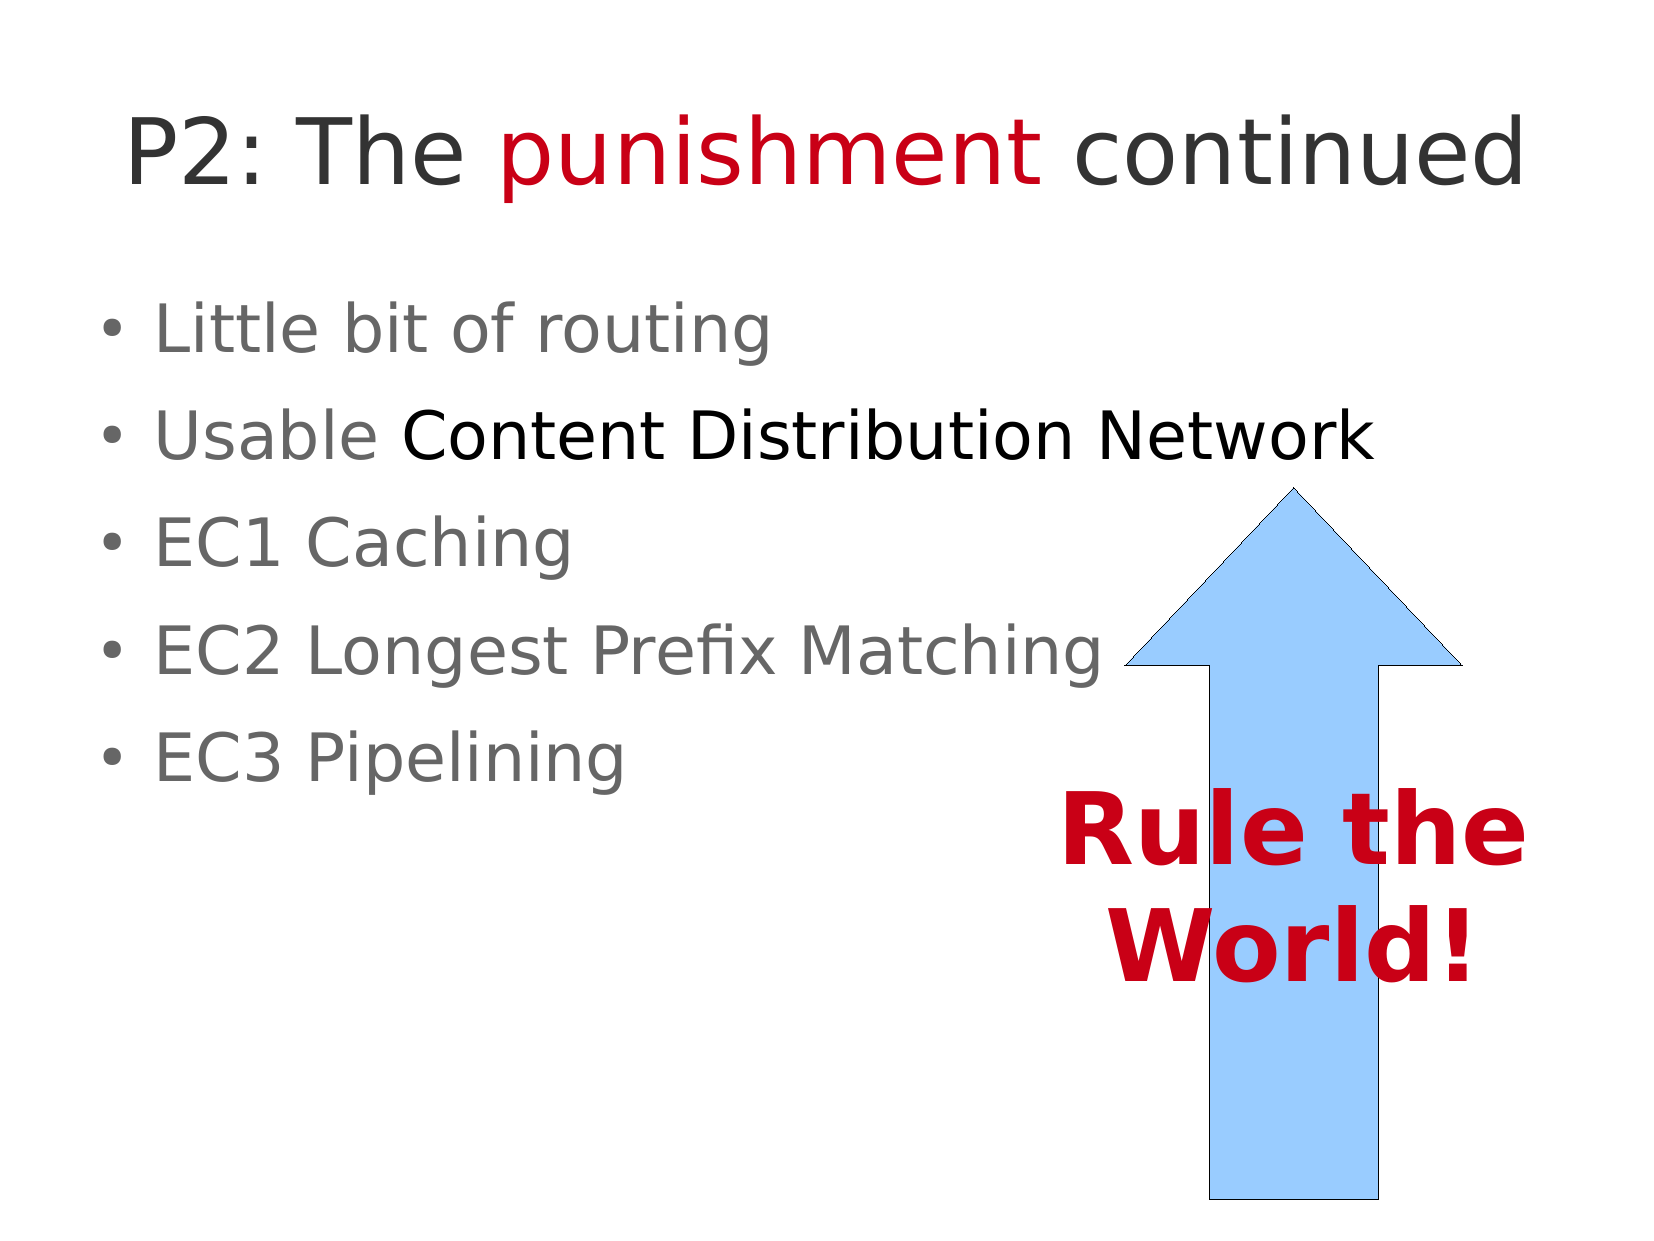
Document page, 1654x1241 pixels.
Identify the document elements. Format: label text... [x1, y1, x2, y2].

list Little bit of routing Usable Content Distribution Network EC1 Caching EC2 Longest Prefix Matching EC3 Pipelining [82, 290, 1571, 1109]
title P2: The punishment continued [82, 49, 1571, 257]
text_box Rule the World! [1124, 487, 1463, 1200]
